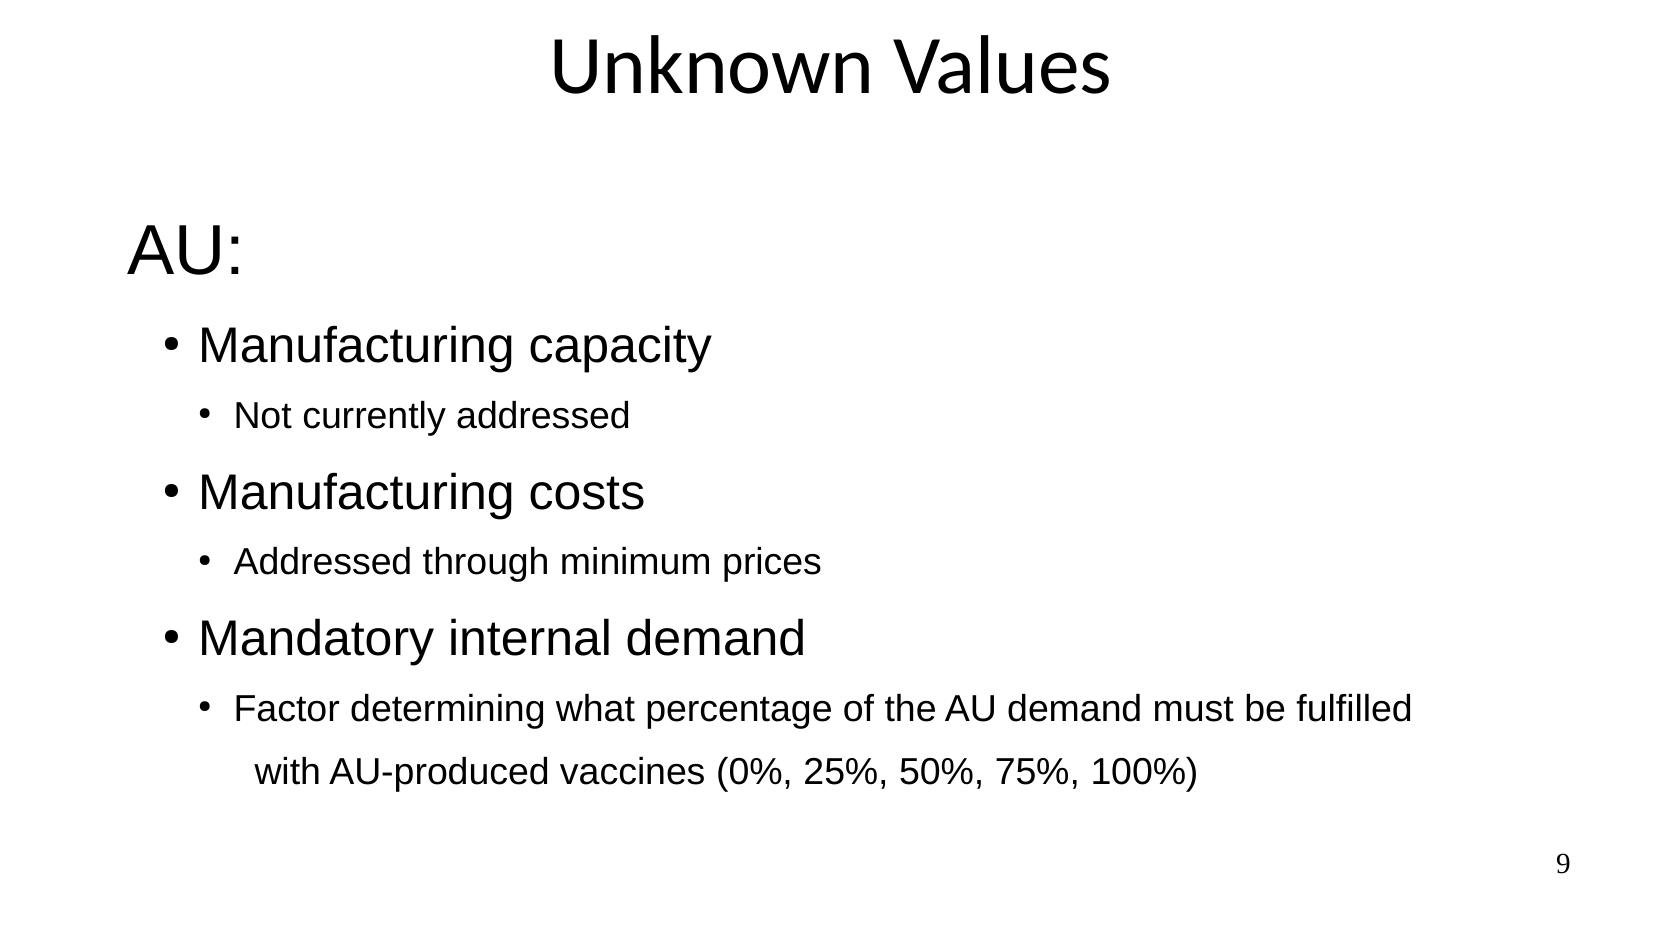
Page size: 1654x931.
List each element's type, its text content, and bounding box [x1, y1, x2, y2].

title Unknown Values [86, 0, 1576, 151]
text_box AU: Manufacturing capacity Not currently addressed Manufacturing costs Addressed through minimum prices Mandatory internal demand Factor determining what percentage of the AU demand must be fulfilled with AU-produced vaccines (0%, 25%, 50%, 75%, 100%) [112, 163, 1428, 863]
